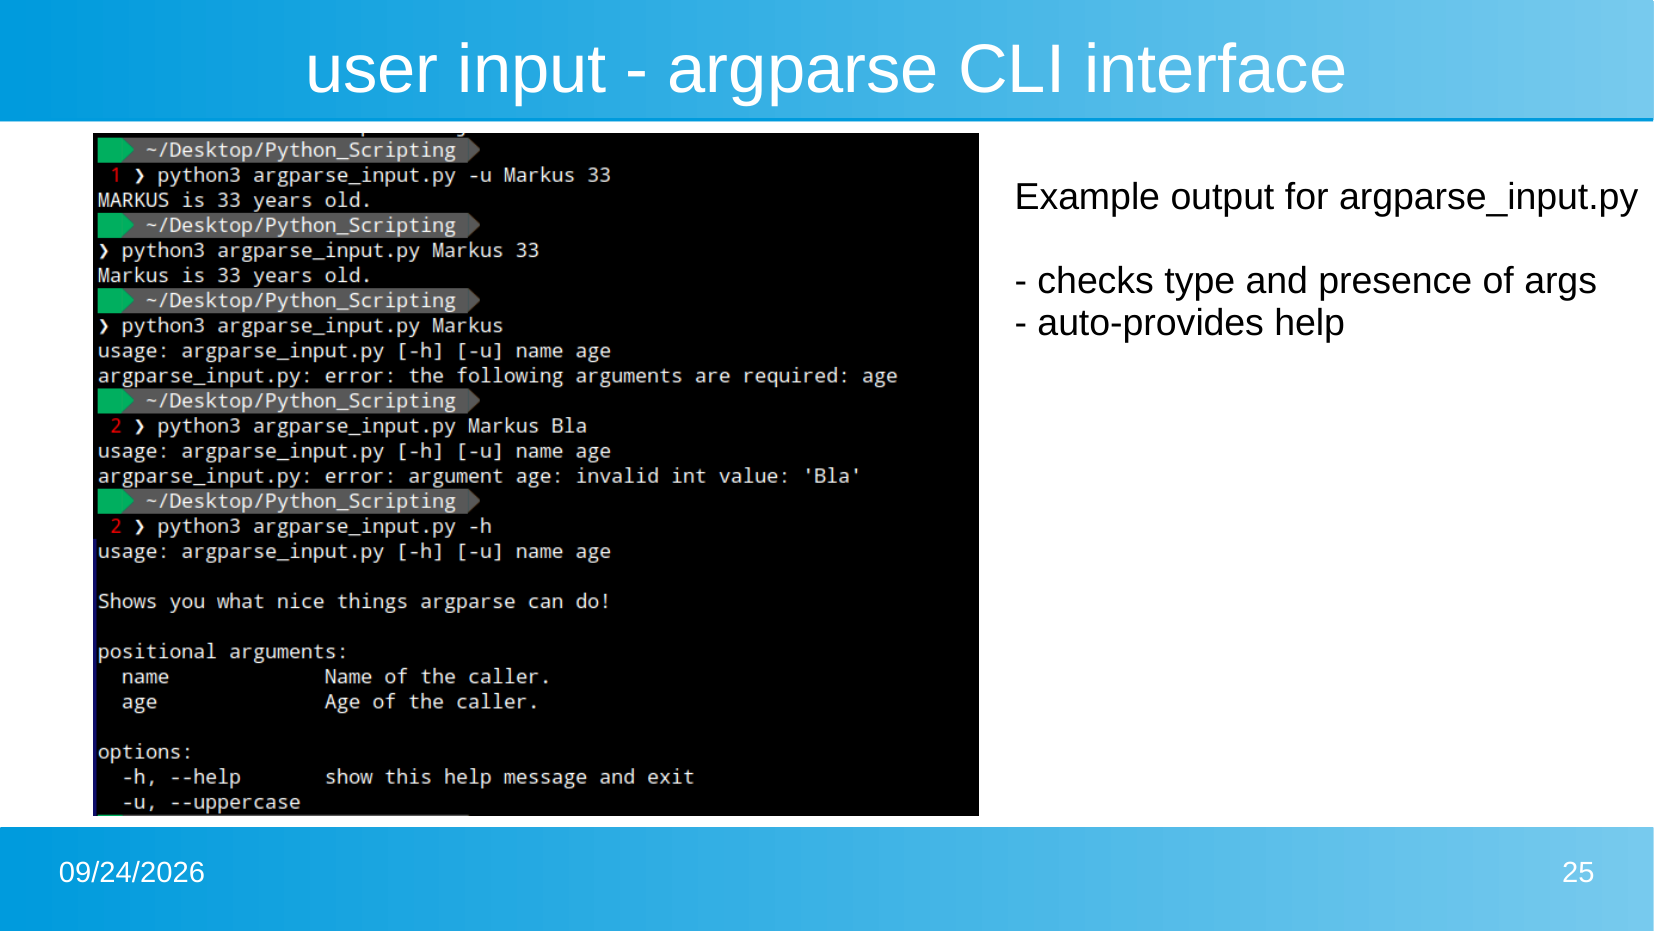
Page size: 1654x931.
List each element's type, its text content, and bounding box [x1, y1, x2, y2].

text_box Example output for argparse_input.py - checks type and presence of args - auto-provides help [999, 168, 1654, 351]
picture [93, 133, 979, 816]
title user input - argparse CLI interface [59, 29, 1595, 108]
